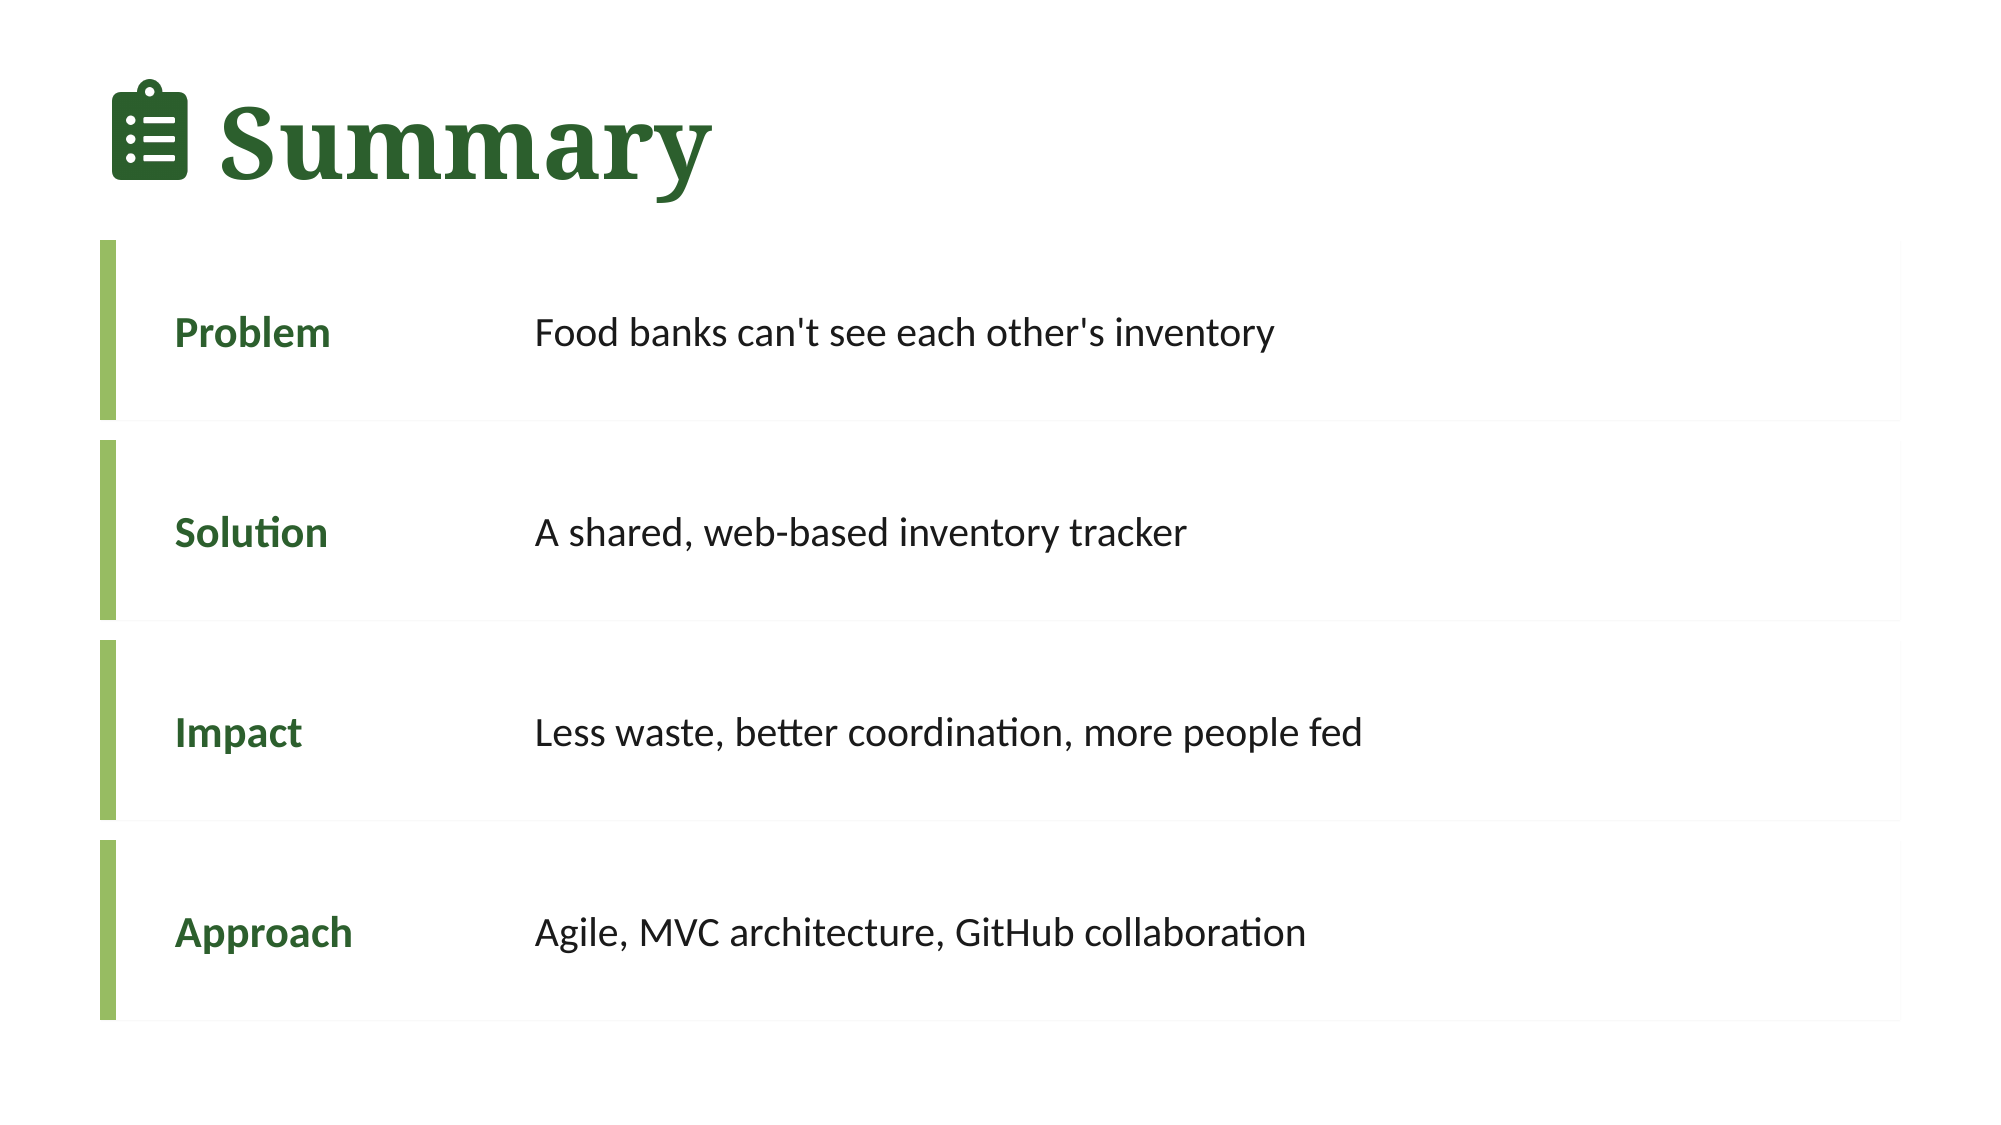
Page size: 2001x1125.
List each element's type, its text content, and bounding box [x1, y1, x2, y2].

text_box A shared, web-based inventory tracker [520, 490, 1860, 570]
text_box Agile, MVC architecture, GitHub collaboration [520, 890, 1860, 970]
picture [99, 80, 200, 180]
text_box Impact [160, 690, 520, 770]
text_box Summary [220, 80, 1820, 200]
text_box Food banks can't see each other's inventory [520, 290, 1860, 370]
text_box [100, 240, 1900, 420]
text_box Solution [160, 490, 520, 570]
text_box [100, 840, 1900, 1020]
text_box Problem [160, 290, 520, 370]
text_box [100, 640, 1900, 820]
text_box [100, 440, 1900, 620]
text_box Less waste, better coordination, more people fed [520, 690, 1860, 770]
text_box Approach [160, 890, 520, 970]
